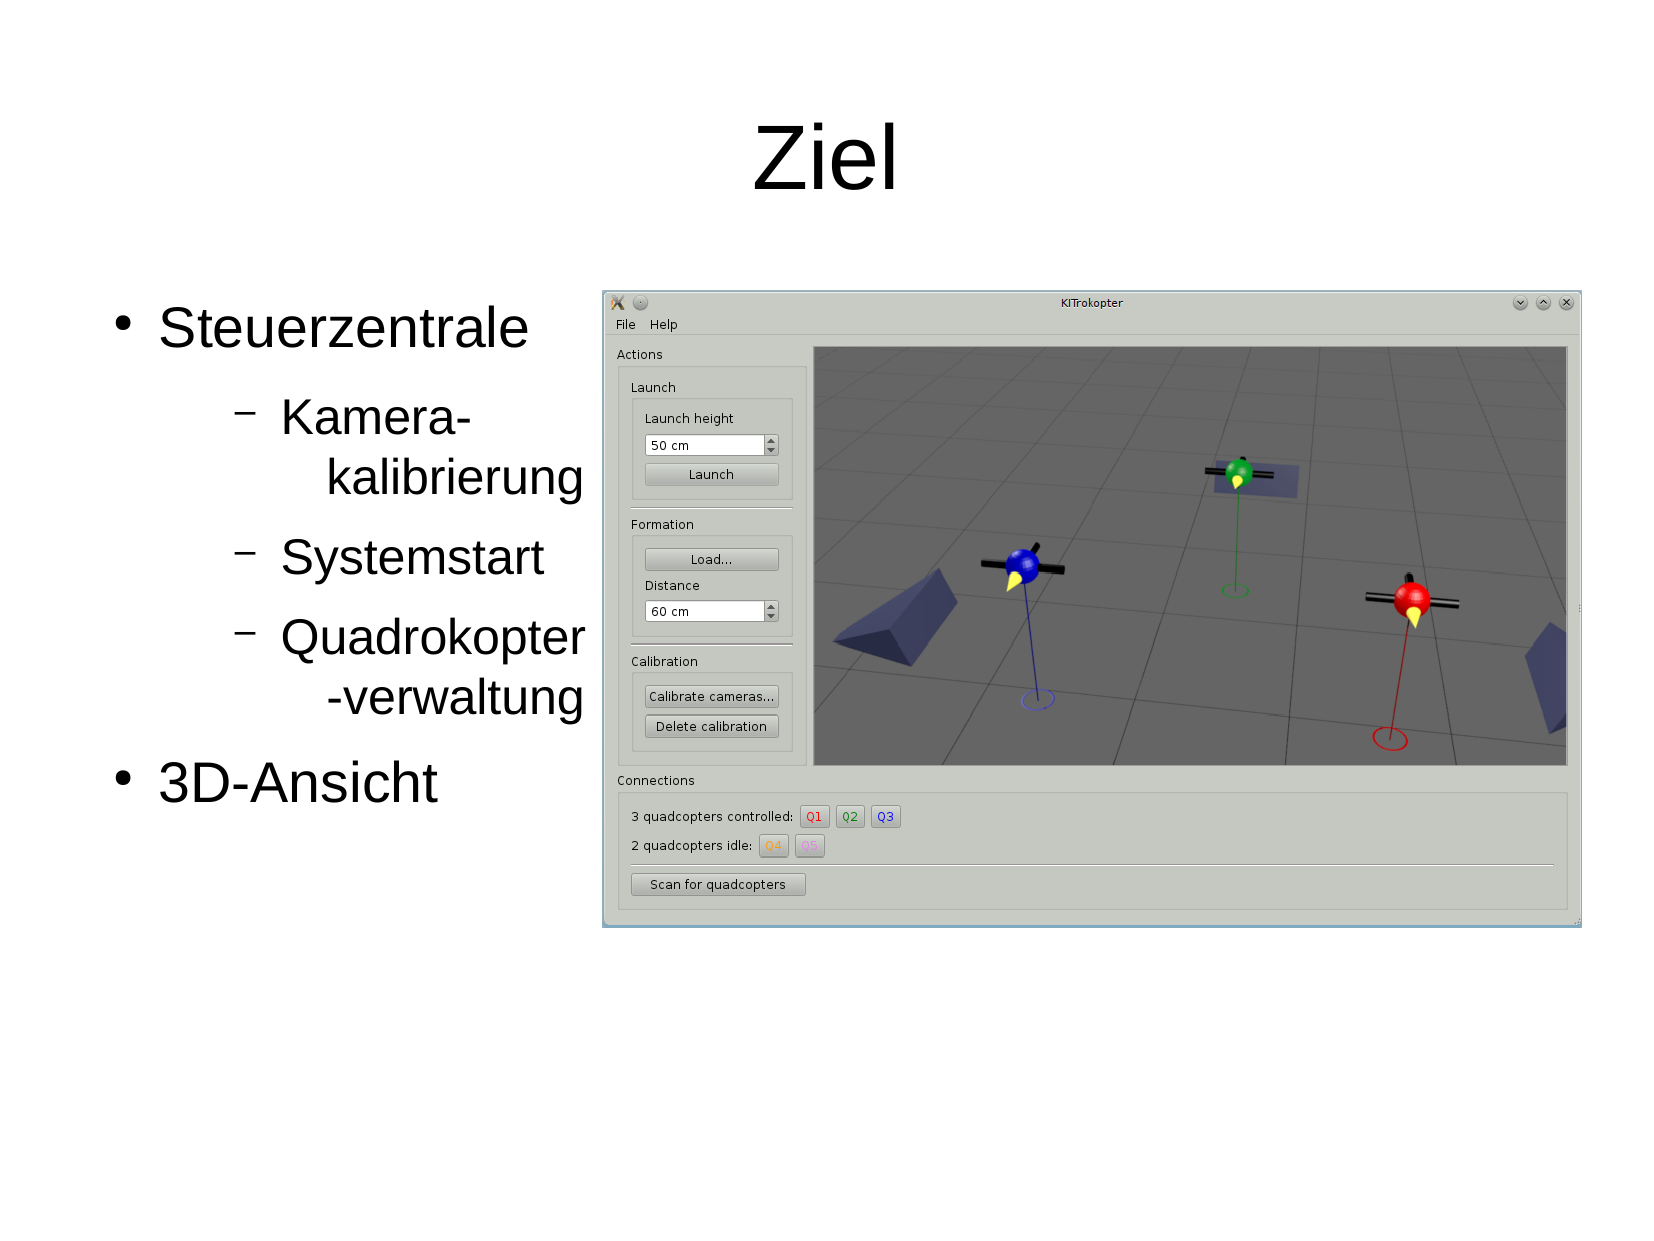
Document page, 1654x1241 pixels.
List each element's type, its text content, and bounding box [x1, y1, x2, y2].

list Steuerzentrale Kamera-kalibrierung Systemstart Quadrokopter-verwaltung 3D-Ansicht [82, 290, 603, 1010]
title Ziel [82, 49, 1571, 257]
picture [602, 290, 1582, 928]
